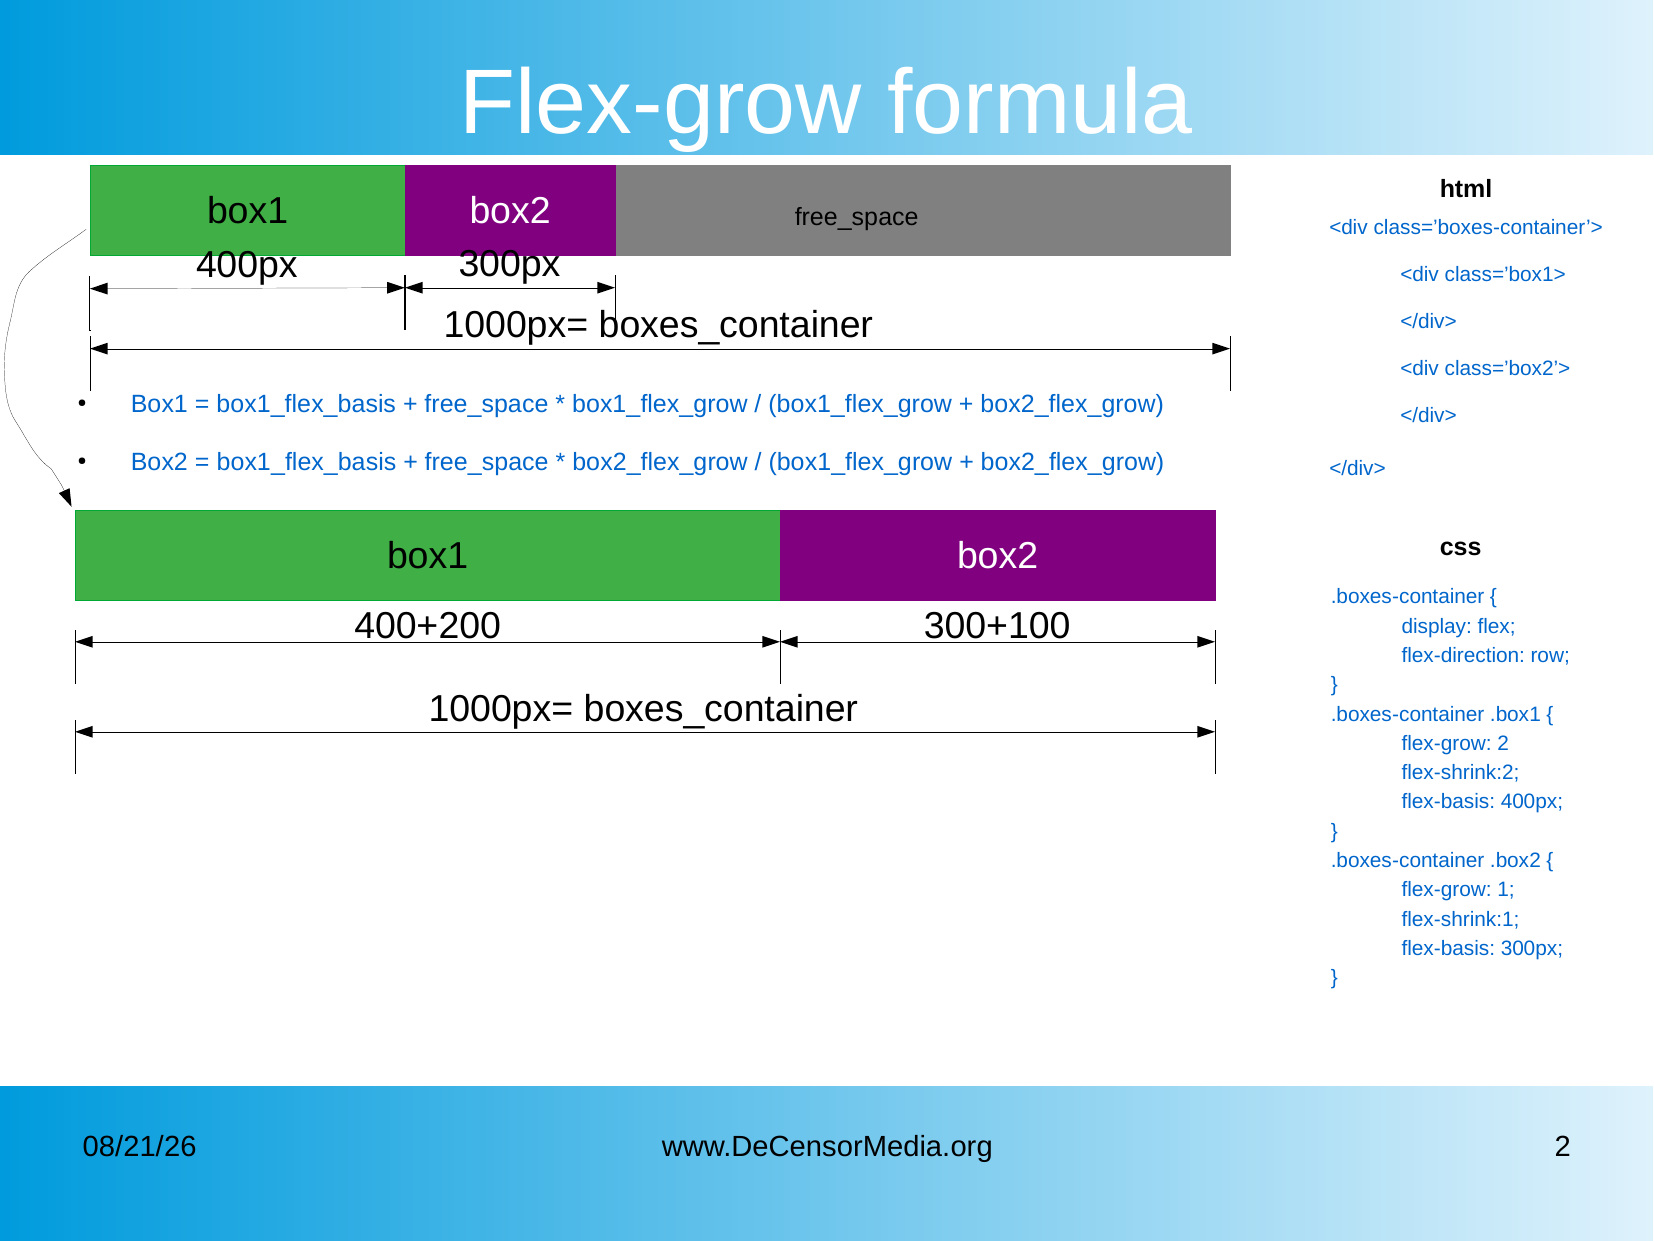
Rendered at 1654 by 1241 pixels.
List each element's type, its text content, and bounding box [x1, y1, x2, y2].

text_box box1 [75, 510, 780, 601]
text_box box1 [90, 165, 405, 256]
list <div class=’boxes-container’> <div class=’box1> </div> <div class=’box2’> </div> </div> [1258, 216, 1649, 487]
list Box1 = box1_flex_basis + free_space * box1_flex_grow / (box1_flex_grow + box2_flex_grow) Box2 = box1_flex_basis + free_space * box2_flex_grow / (box1_flex_grow + box2_flex_grow) [60, 390, 1201, 526]
text_box box2 [780, 510, 1216, 601]
text_box html [1425, 167, 1508, 211]
text_box free_space [780, 195, 946, 241]
text_box [616, 165, 1231, 256]
text_box css [1425, 525, 1497, 568]
title Flex-grow formula [82, 48, 1571, 156]
list .boxes-container { display: flex; flex-direction: row; } .boxes-container .box1 { flex-grow: 2 flex-shrink:2; flex-basis: 400px; } .boxes-container .box2 { flex-grow: 1; flex-shrink:1; flex-basis: 300px; } [1260, 585, 1651, 1156]
text_box box2 [405, 165, 616, 256]
